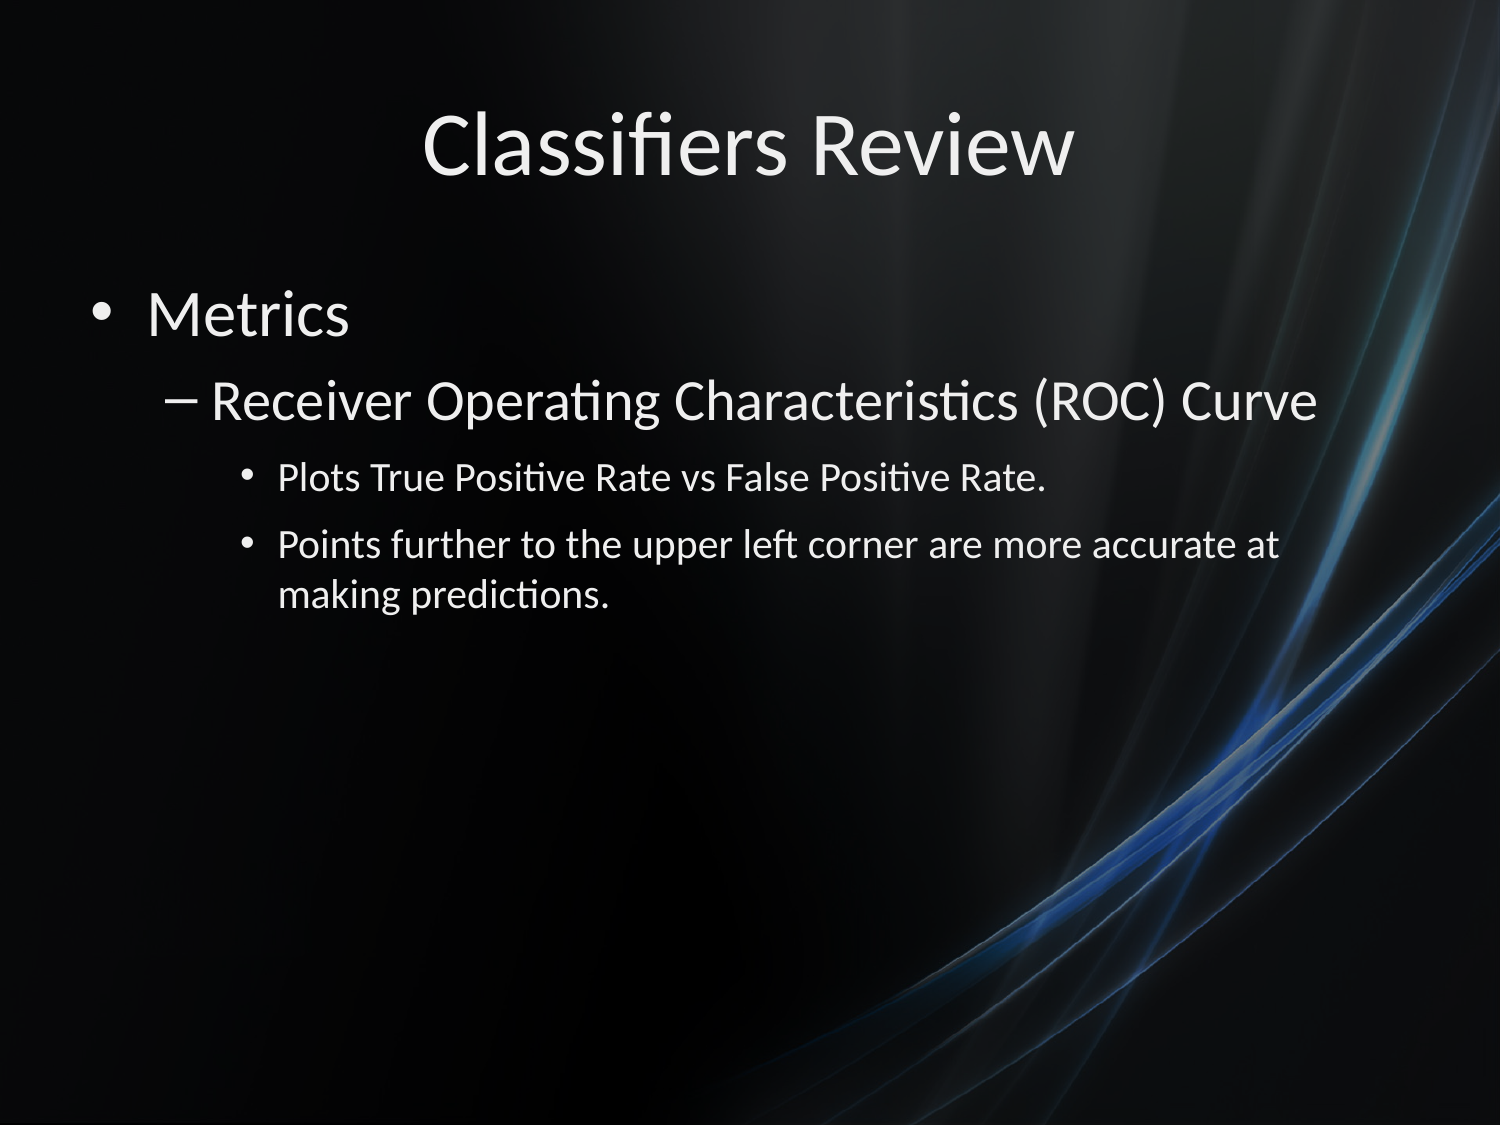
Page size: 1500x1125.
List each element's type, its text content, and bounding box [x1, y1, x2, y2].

title Classifiers Review [75, 45, 1425, 233]
picture [0, 0, 1500, 1125]
list Metrics Receiver Operating Characteristics (ROC) Curve Plots True Positive Rate vs False Positive Rate. Points further to the upper left corner are more accurate at making predictions. [75, 262, 1425, 1005]
